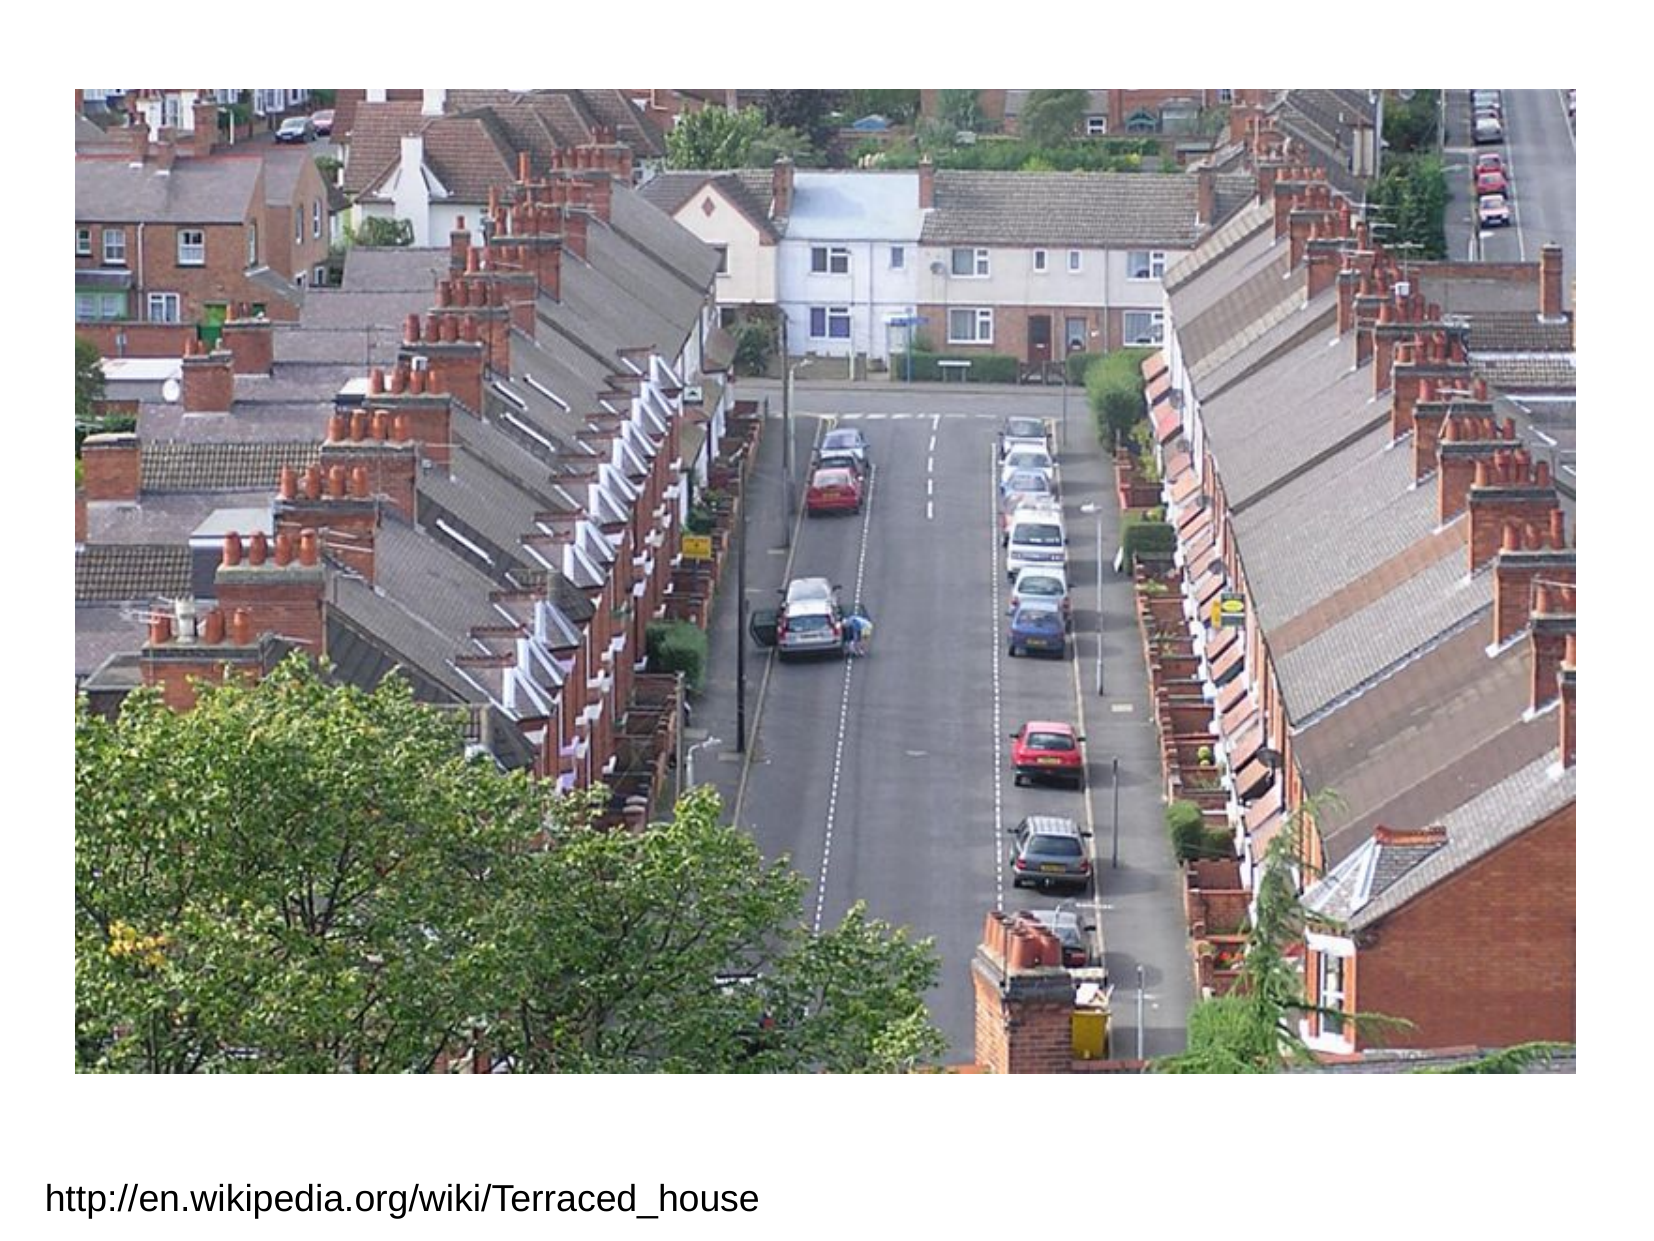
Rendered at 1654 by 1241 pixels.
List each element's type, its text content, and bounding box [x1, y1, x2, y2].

picture [75, 89, 1576, 1074]
text_box http://en.wikipedia.org/wiki/Terraced_house [30, 1170, 777, 1227]
